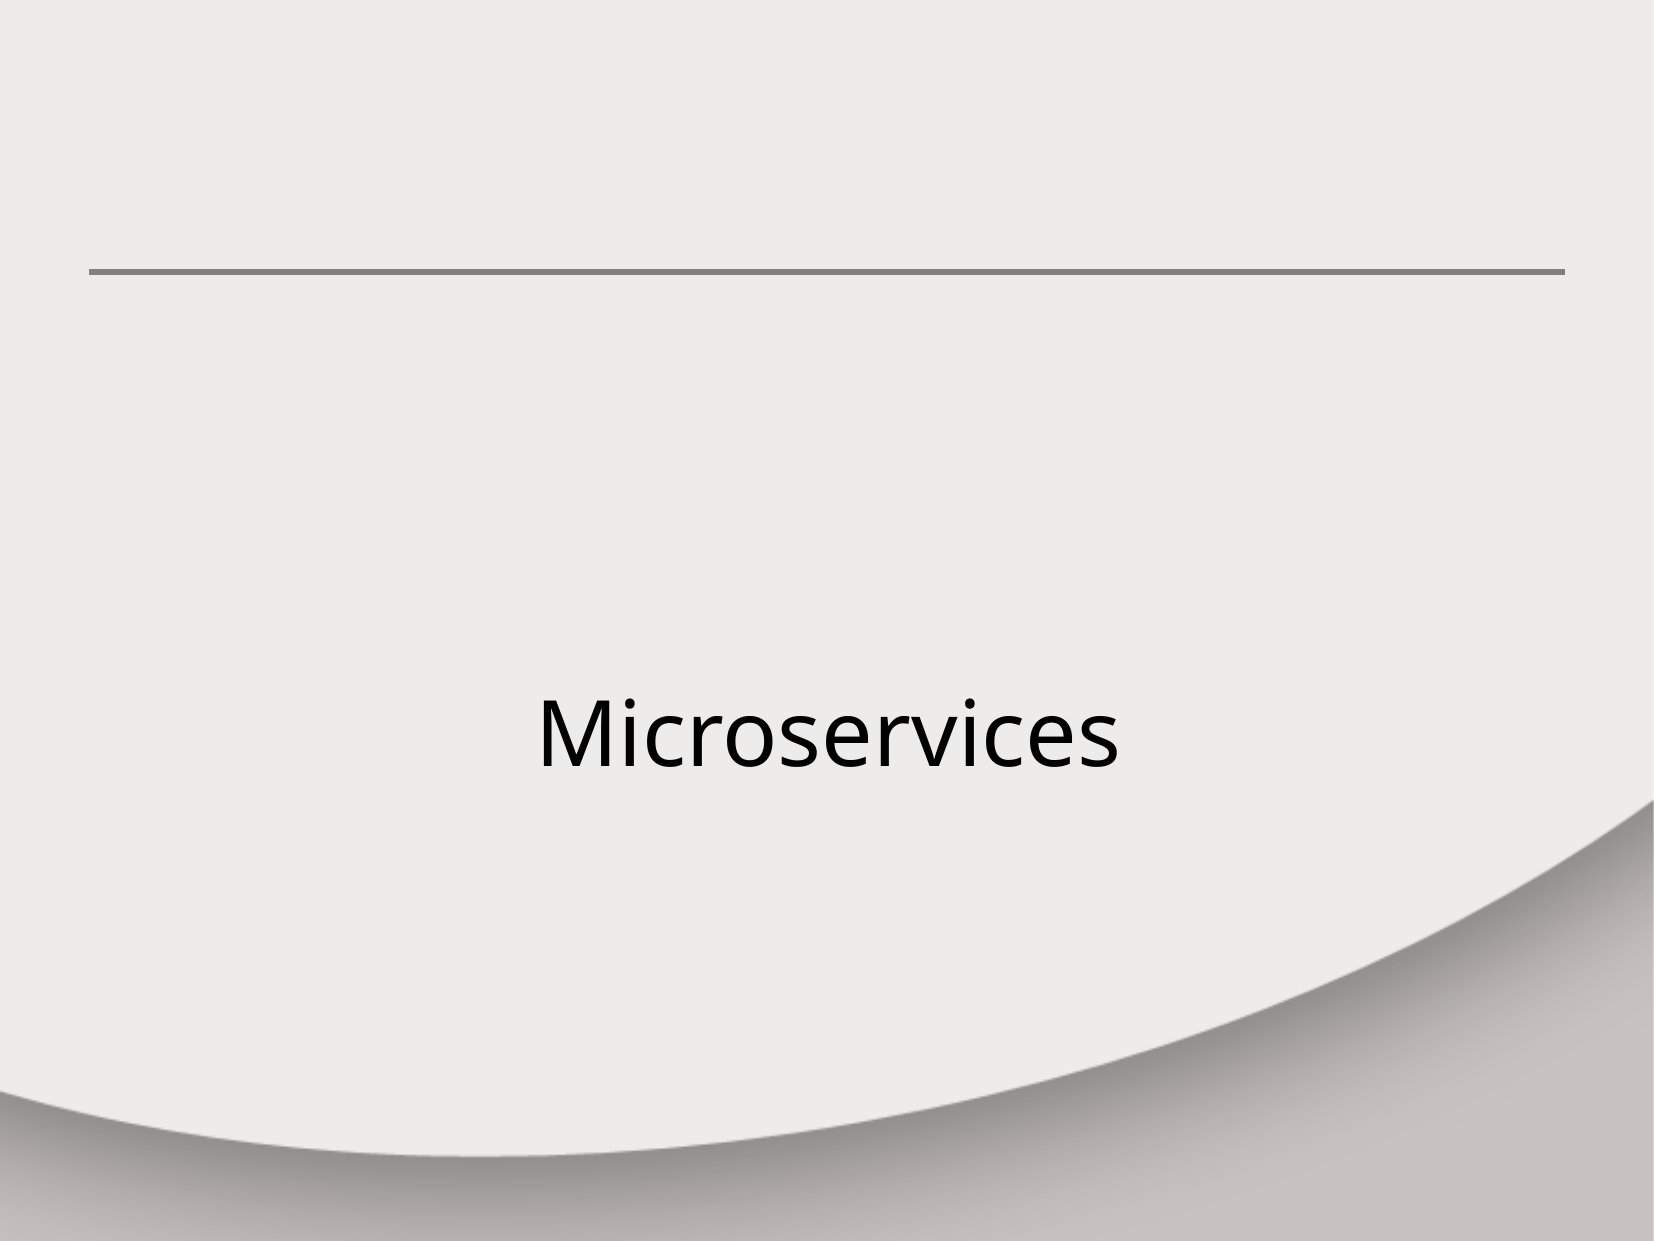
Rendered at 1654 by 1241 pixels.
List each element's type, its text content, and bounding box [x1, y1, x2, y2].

text_box Microservices [97, 300, 1561, 1163]
picture [0, 0, 1654, 1241]
